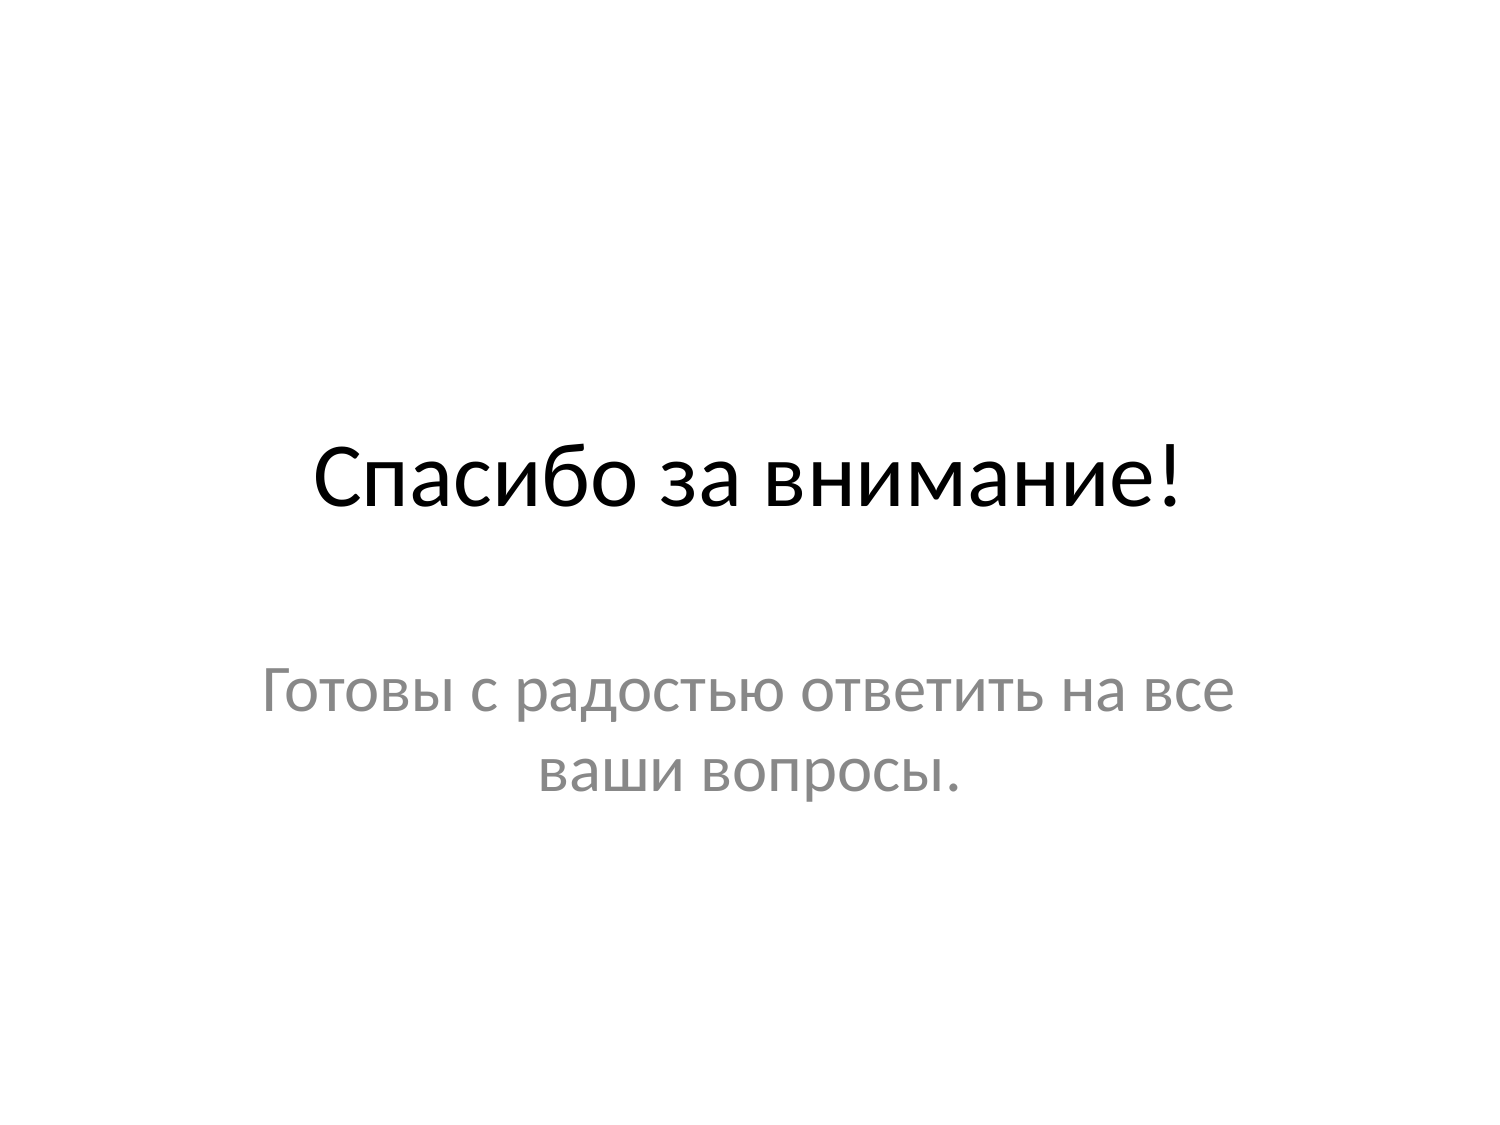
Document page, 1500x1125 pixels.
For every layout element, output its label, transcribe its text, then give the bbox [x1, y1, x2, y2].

subtitle Готовы с радостью ответить на все ваши вопросы. [225, 637, 1275, 925]
title Спасибо за внимание! [112, 349, 1388, 591]
